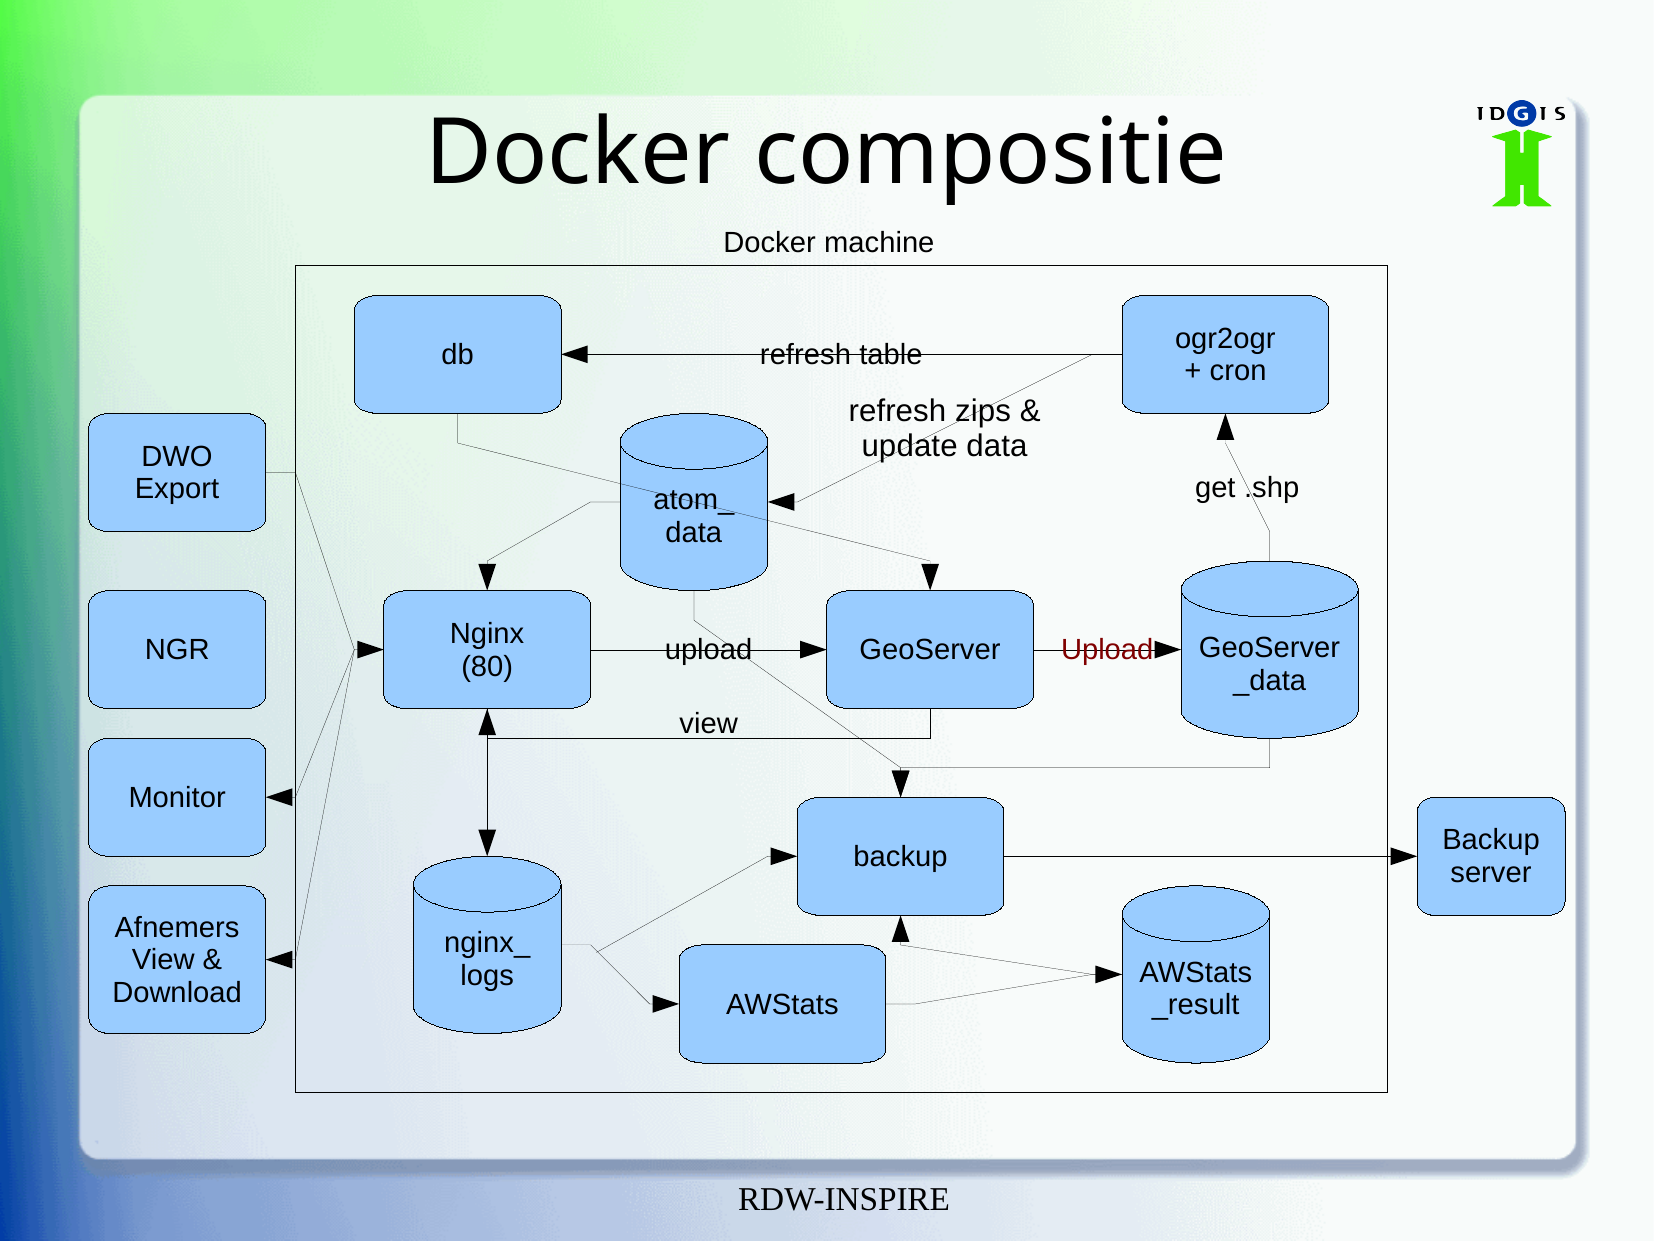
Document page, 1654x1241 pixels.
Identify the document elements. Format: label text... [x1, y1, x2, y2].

text_box ogr2ogr + cron [1122, 295, 1329, 414]
text_box AWStats [679, 944, 886, 1064]
text_box AWStats _result [1122, 885, 1270, 1064]
text_box Nginx (80) [383, 590, 591, 709]
text_box atom_ data [620, 413, 768, 520]
text_box atom_ data [620, 484, 768, 591]
text_box Monitor [88, 738, 266, 857]
text_box GeoServer _data [1181, 561, 1359, 739]
text_box Docker machine [708, 218, 1004, 266]
text_box GeoServer [826, 590, 1034, 709]
text_box db [354, 295, 562, 414]
text_box Backup server [1417, 797, 1566, 916]
text_box DWO Export [88, 413, 266, 532]
text_box nginx_ logs [413, 856, 562, 1034]
text_box backup [797, 797, 1004, 916]
title Docker compositie [82, 88, 1571, 207]
text_box Afnemers View & Download [88, 885, 266, 1034]
picture [0, 0, 1654, 1241]
text_box NGR [88, 590, 266, 709]
